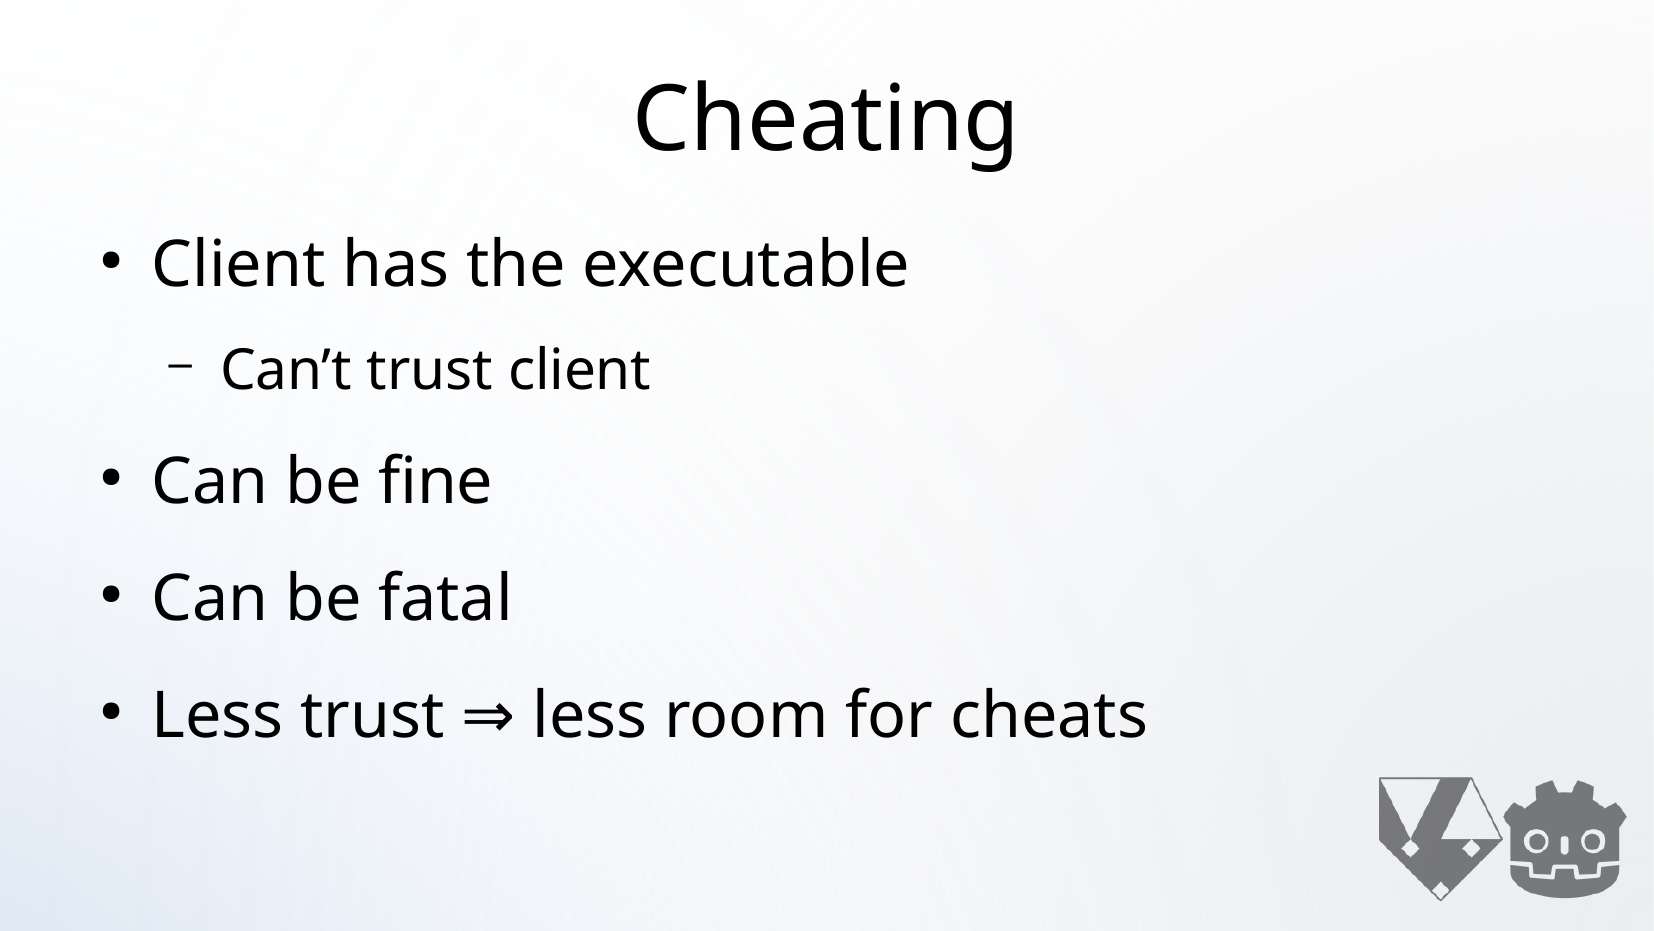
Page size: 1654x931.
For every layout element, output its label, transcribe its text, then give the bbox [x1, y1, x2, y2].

picture [0, 0, 1654, 931]
list Client has the executable Can’t trust client Can be fine Can be fatal Less trust ⇒ less room for cheats [82, 217, 1571, 758]
title Cheating [82, 37, 1571, 193]
